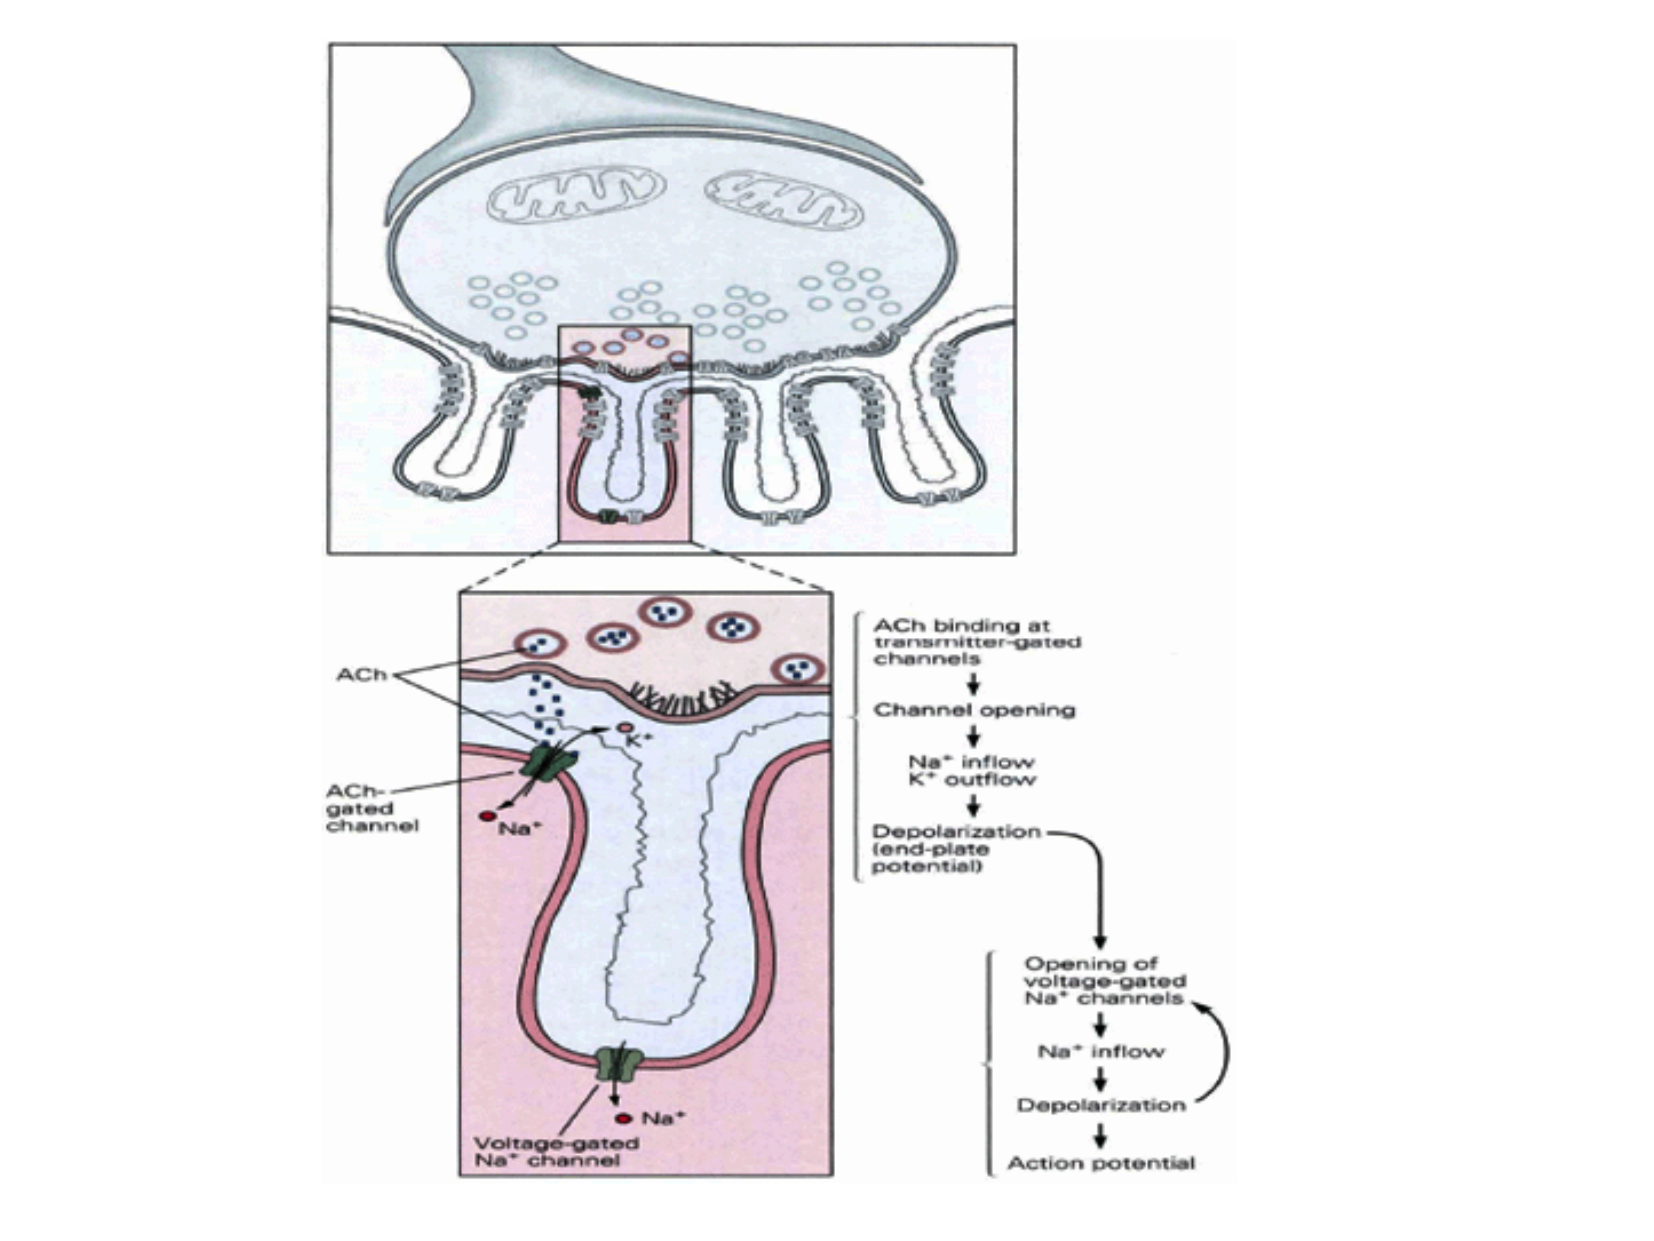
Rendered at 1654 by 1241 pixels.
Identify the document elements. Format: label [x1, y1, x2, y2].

picture [240, 0, 1272, 1218]
